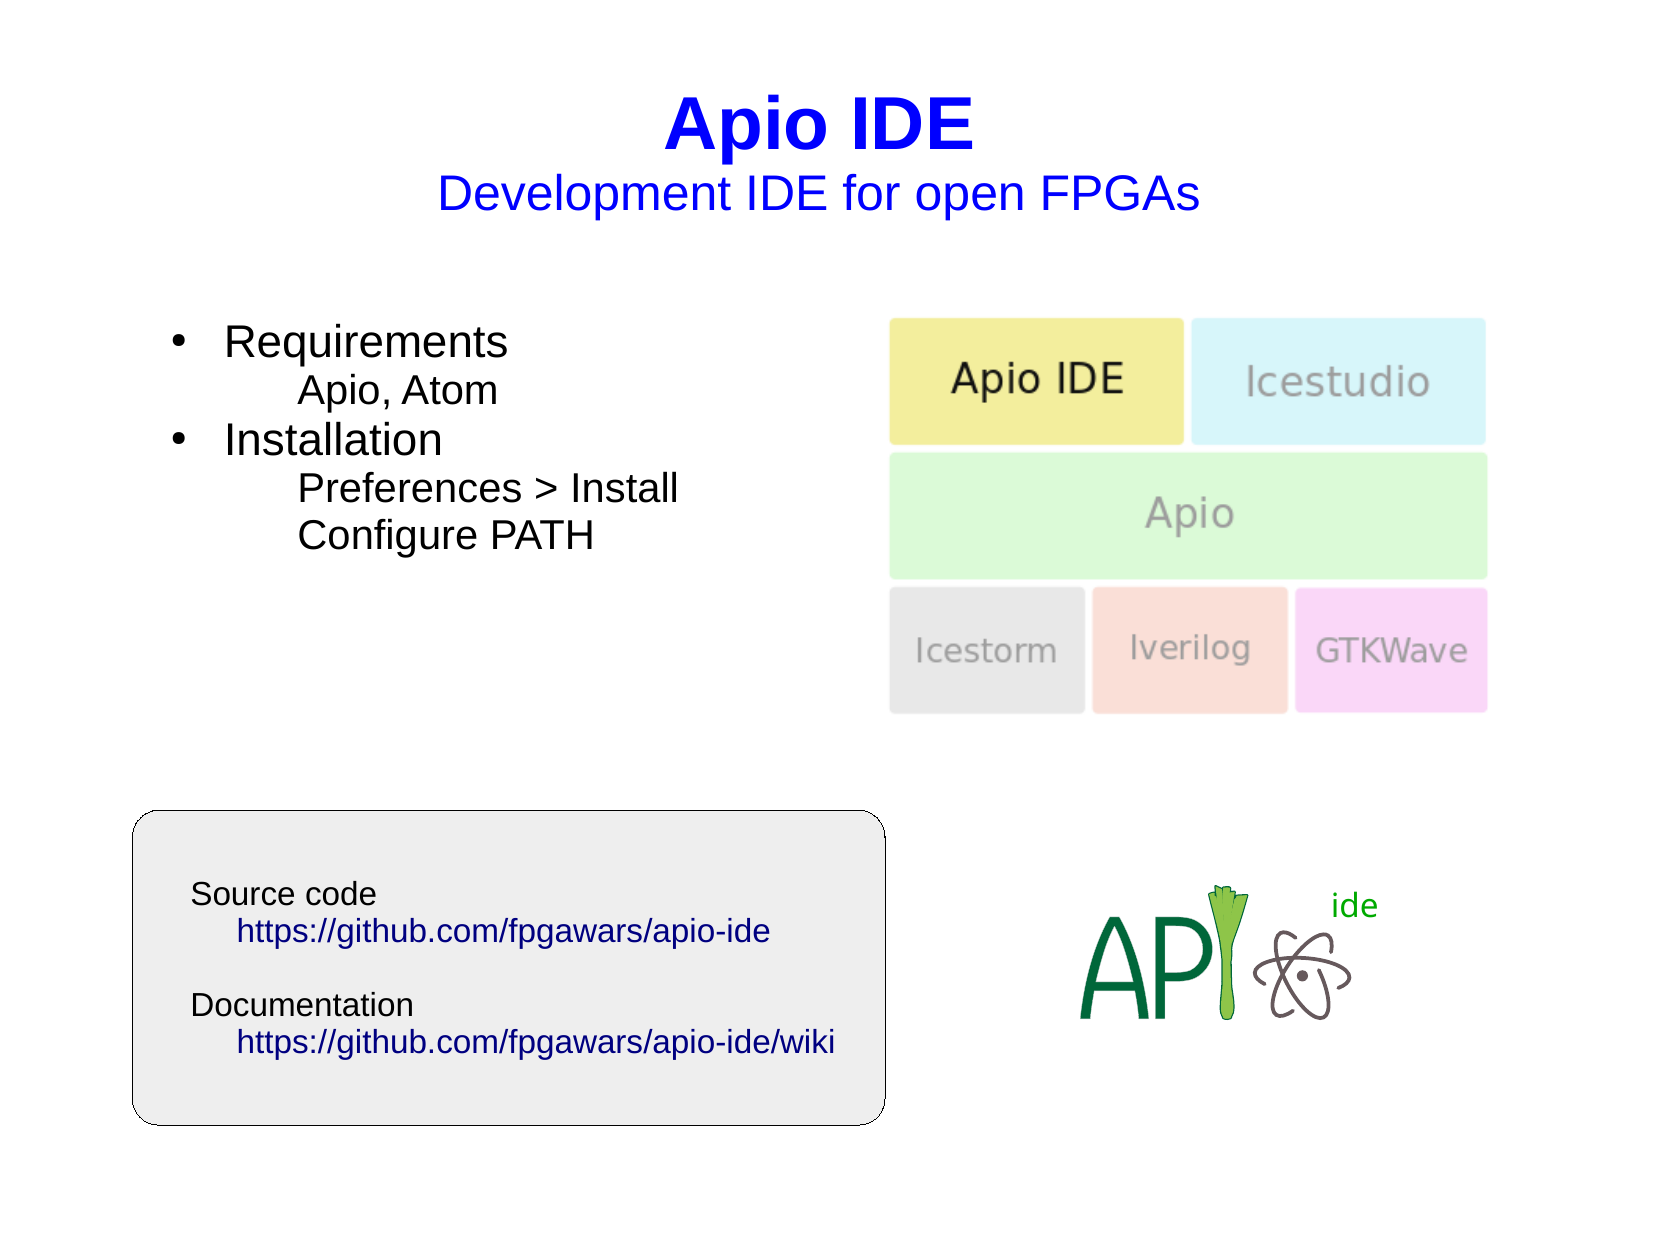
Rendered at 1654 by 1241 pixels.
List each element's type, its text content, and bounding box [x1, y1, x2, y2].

text_box Requirements Apio, Atom Installation Preferences > Install Configure PATH [138, 308, 826, 736]
picture [840, 237, 1594, 781]
picture [1080, 885, 1381, 1021]
title Apio IDE Development IDE for open FPGAs [75, 47, 1564, 255]
text_box Source code https://github.com/fpgawars/apio-ide Documentation https://github.com/fpgawars/apio-ide/wiki [132, 810, 886, 1126]
